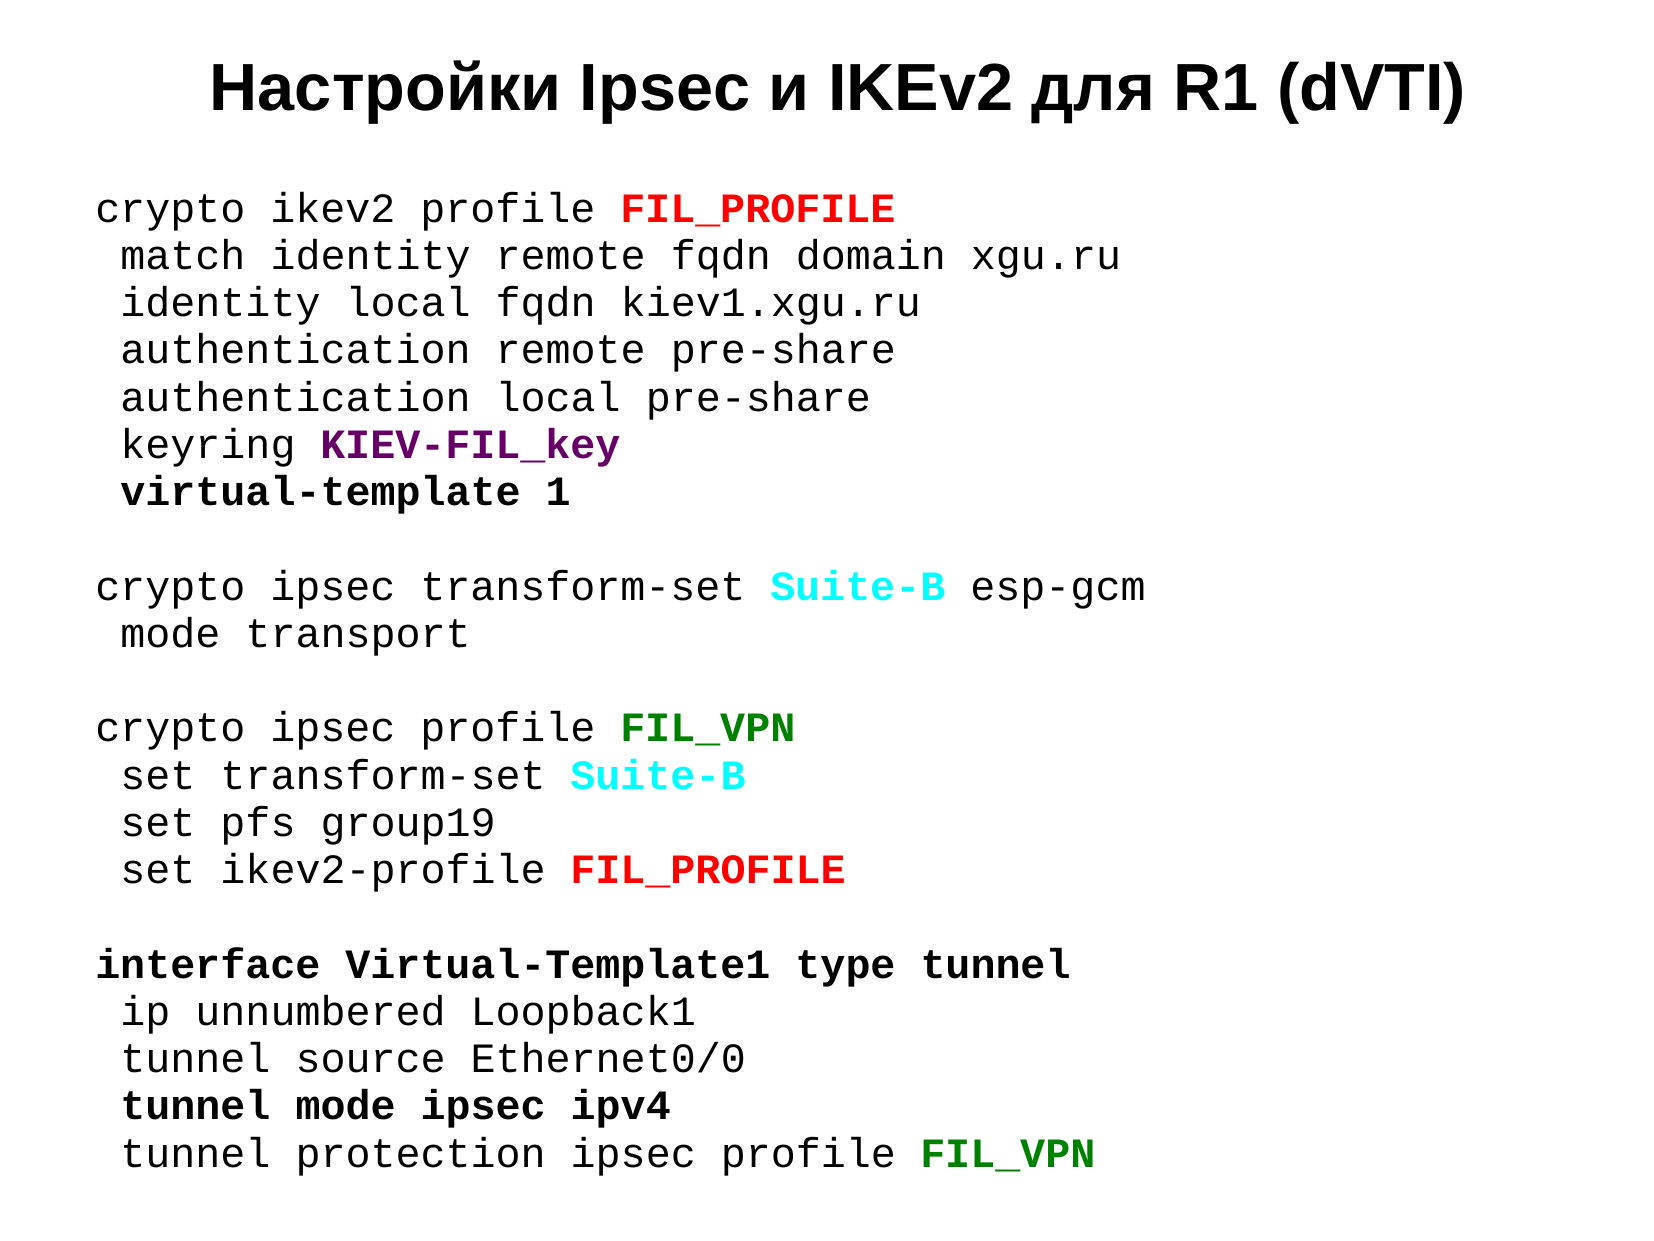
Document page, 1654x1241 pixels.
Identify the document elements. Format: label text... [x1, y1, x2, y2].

list crypto ikev2 profile FIL_PROFILE match identity remote fqdn domain xgu.ru identity local fqdn kiev1.xgu.ru authentication remote pre-share authentication local pre-share keyring KIEV-FIL_key virtual-template 1 crypto ipsec transform-set Suite-B esp-gcm mode transport crypto ipsec profile FIL_VPN set transform-set Suite-B set pfs group19 set ikev2-profile FIL_PROFILE interface Virtual-Template1 type tunnel ip unnumbered Loopback1 tunnel source Ethernet0/0 tunnel mode ipsec ipv4 tunnel protection ipsec profile FIL_VPN [95, 187, 1538, 1208]
text_box Настройки Ipsec и IKEv2 для R1 (dVTI) [64, 39, 1613, 131]
